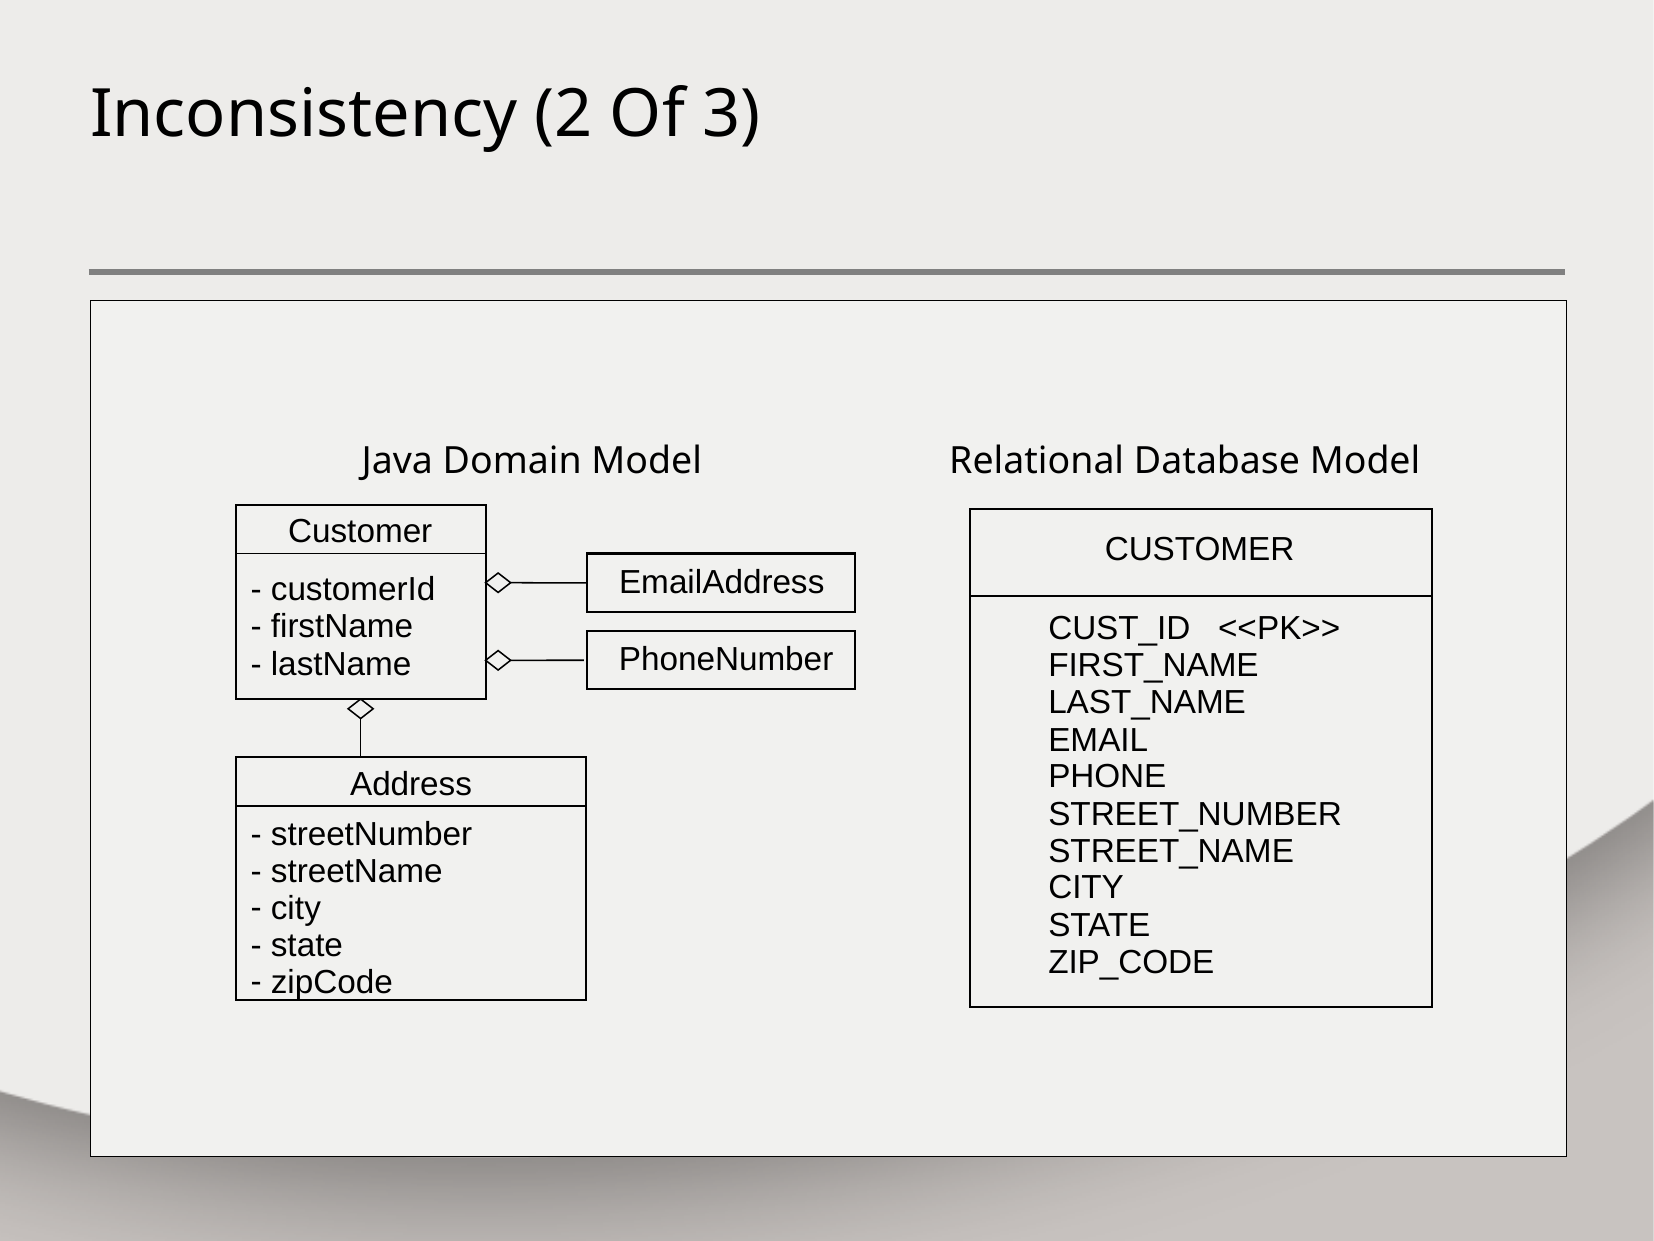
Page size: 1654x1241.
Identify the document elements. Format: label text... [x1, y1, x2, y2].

text_box EmailAddress [589, 555, 855, 608]
title Inconsistency (2 Of 3) [90, 75, 1565, 238]
text_box CUSTOMER [1089, 523, 1310, 576]
text_box - customerId - firstName - lastName [235, 563, 485, 727]
text_box Customer [235, 554, 485, 558]
picture [0, 0, 1654, 1241]
text_box [90, 300, 1567, 1157]
text_box Java Domain Model [235, 425, 857, 487]
text_box Customer [235, 505, 485, 553]
text_box Address [237, 757, 585, 805]
text_box - streetNumber - streetName city state zipCode [235, 807, 585, 1045]
text_box Relational Database Model [897, 425, 1518, 487]
text_box PhoneNumber [583, 633, 869, 686]
text_box CUST_ID <<PK>> FIRST_NAME LAST_NAME EMAIL PHONE STREET_NUMBER STREET_NAME CITY STATE ZIP_CODE [1033, 602, 1358, 988]
